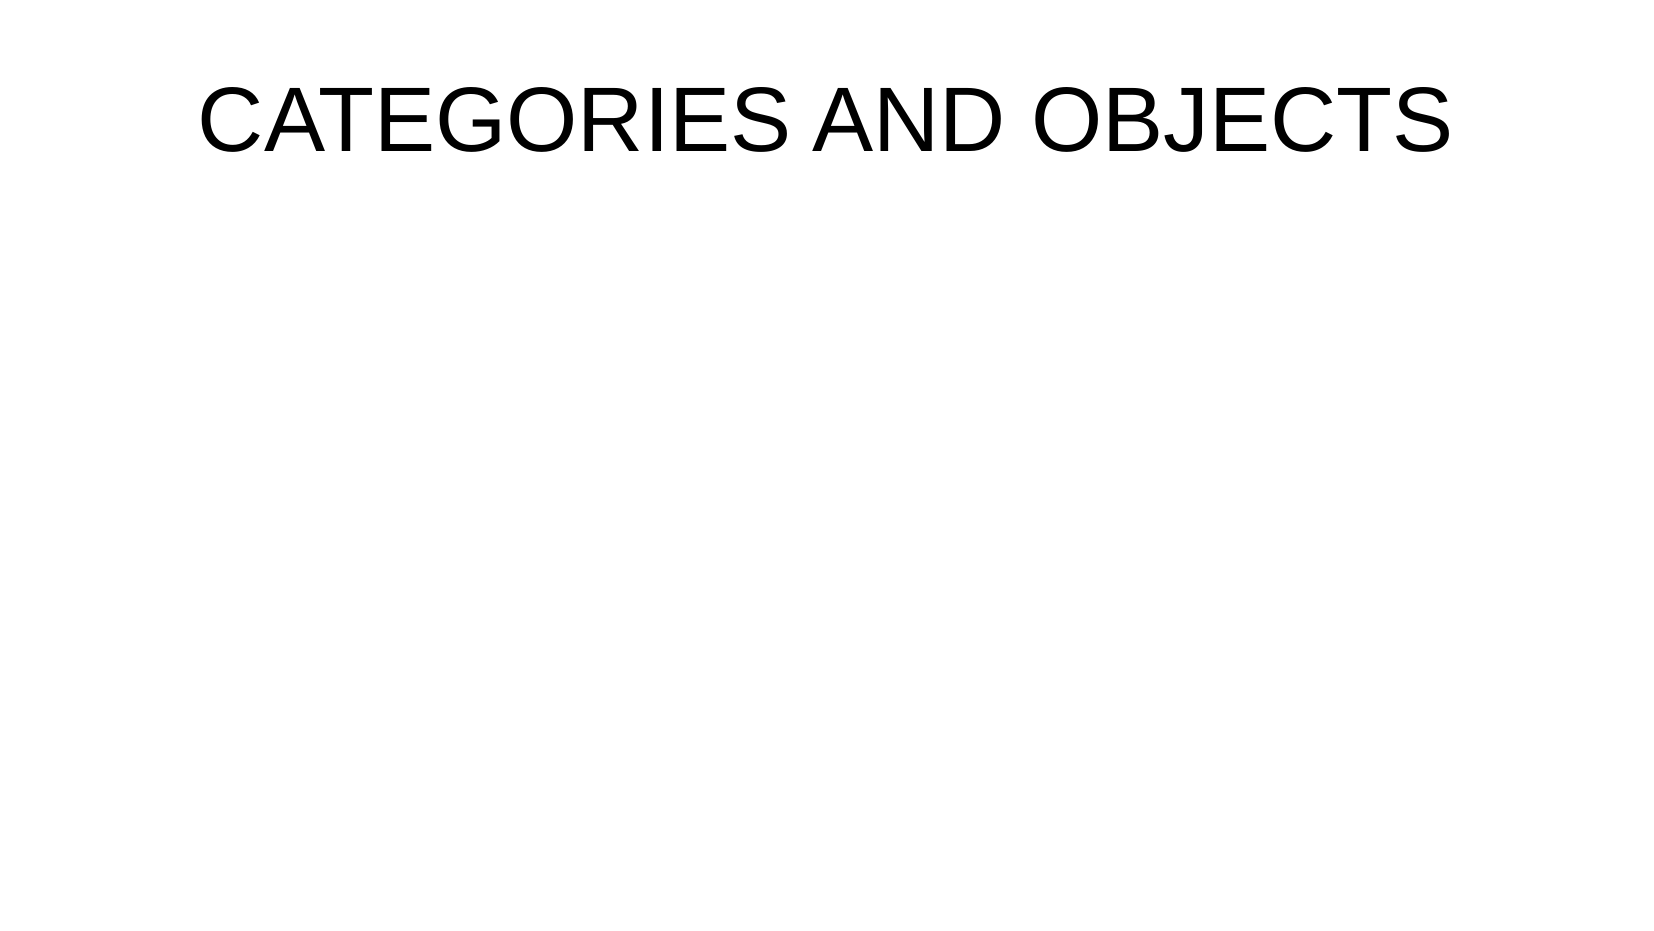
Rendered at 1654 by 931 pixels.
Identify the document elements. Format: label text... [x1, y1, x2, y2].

title CATEGORIES AND OBJECTS [82, 37, 1571, 193]
